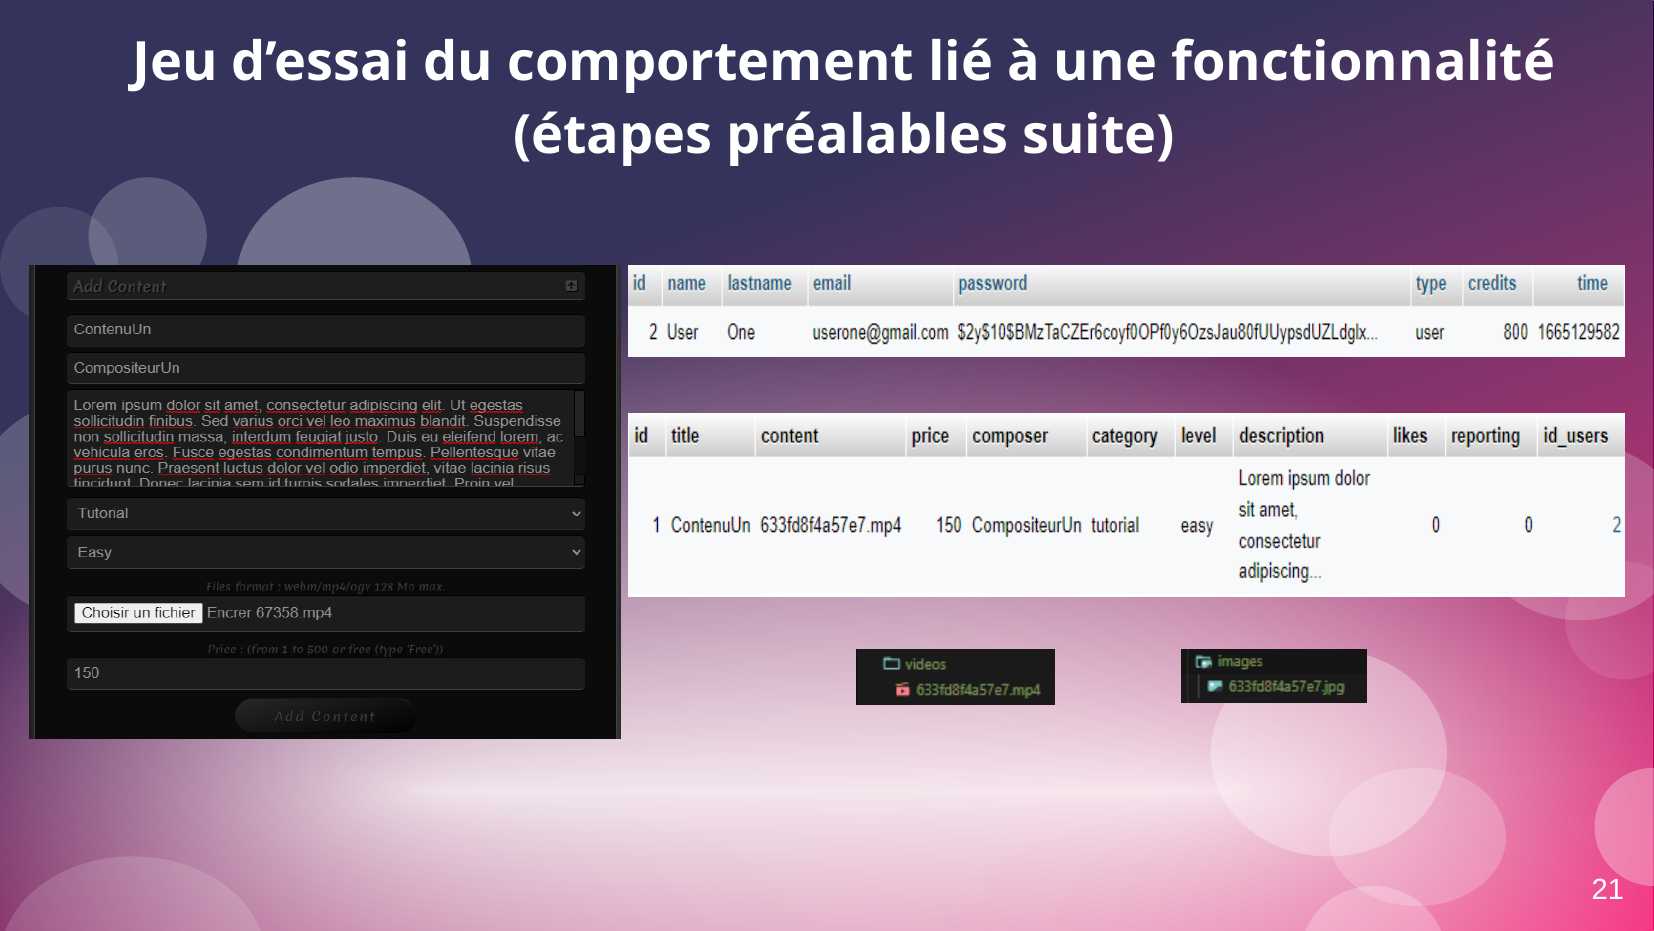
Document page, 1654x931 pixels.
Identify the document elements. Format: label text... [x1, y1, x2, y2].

picture [628, 413, 1625, 597]
picture [856, 649, 1055, 705]
picture [1181, 649, 1367, 703]
picture [628, 265, 1625, 357]
title Jeu d’essai du comportement lié à une fonctionnalité (étapes préalables suite) [88, 14, 1565, 178]
picture [29, 265, 621, 739]
